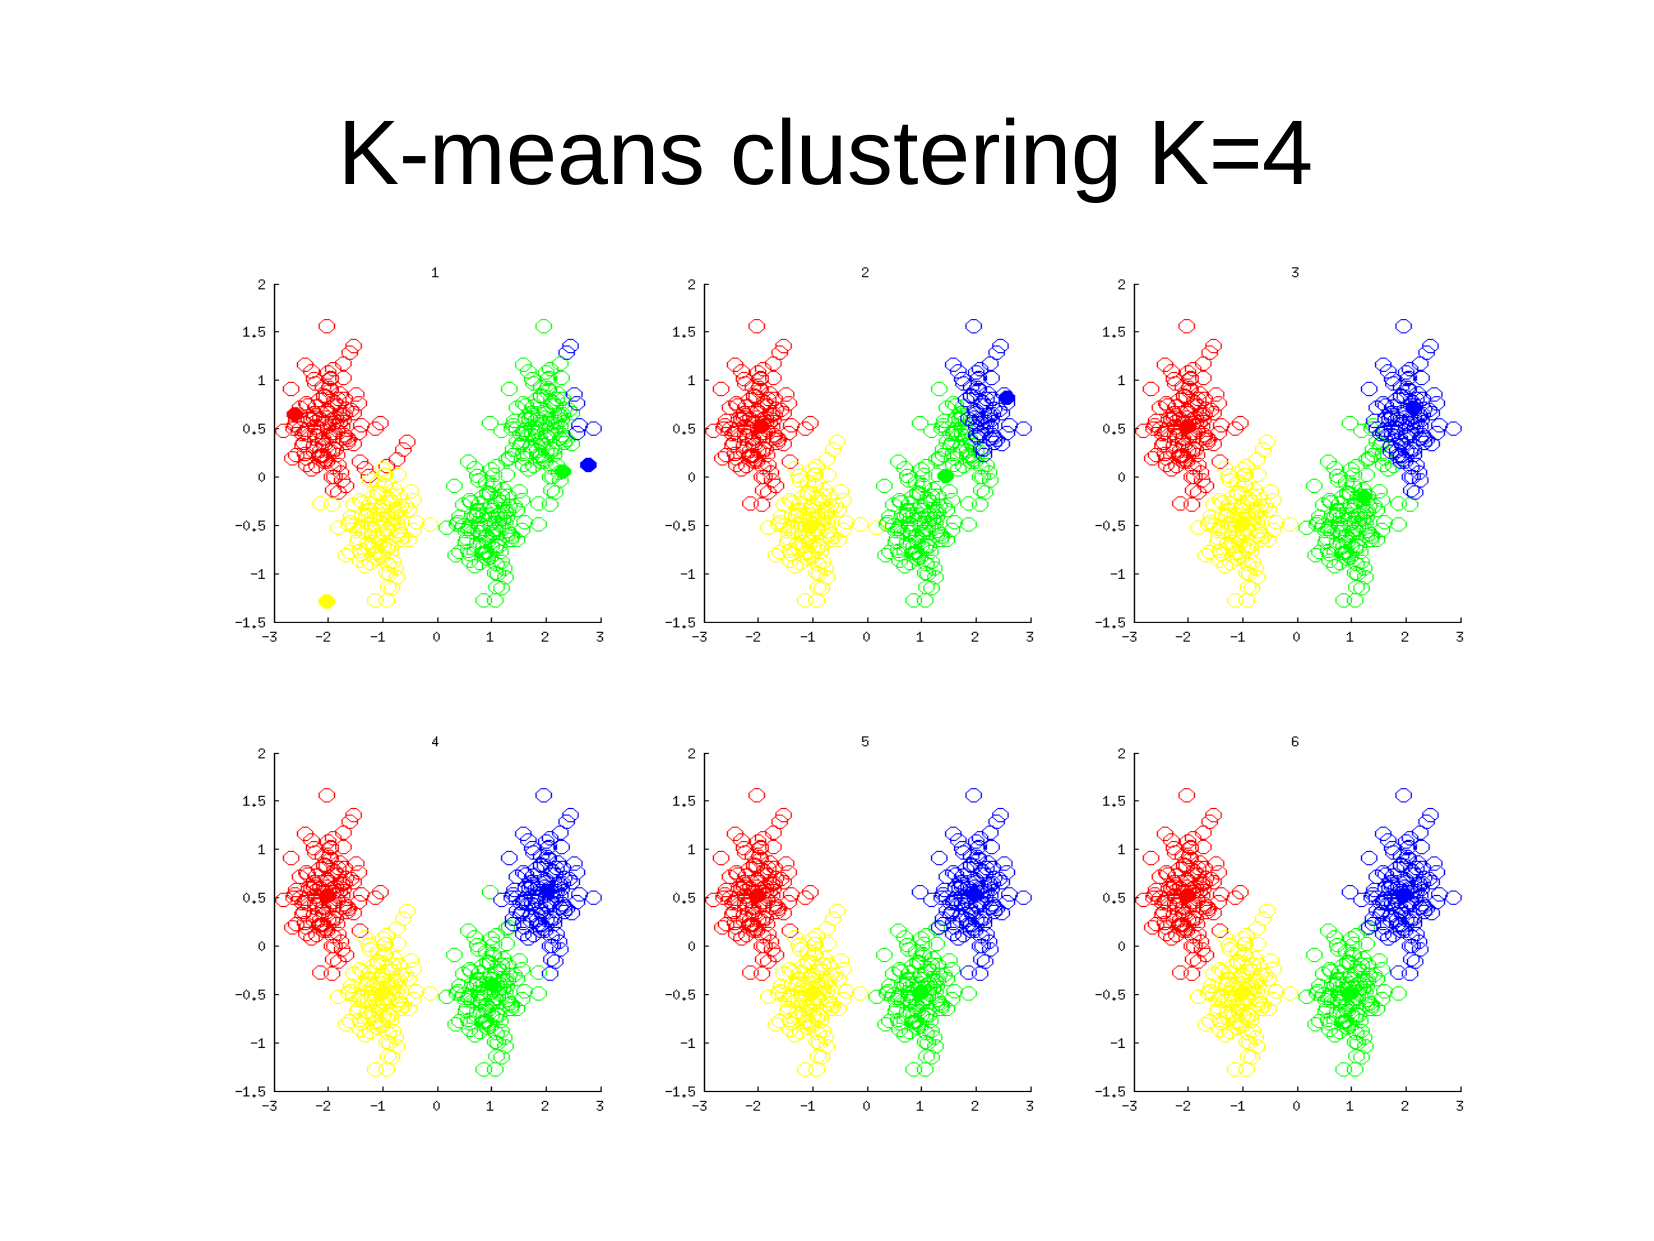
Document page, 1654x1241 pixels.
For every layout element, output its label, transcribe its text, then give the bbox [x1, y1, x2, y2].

title K-means clustering K=4 [82, 49, 1571, 209]
picture [75, 209, 1606, 1201]
